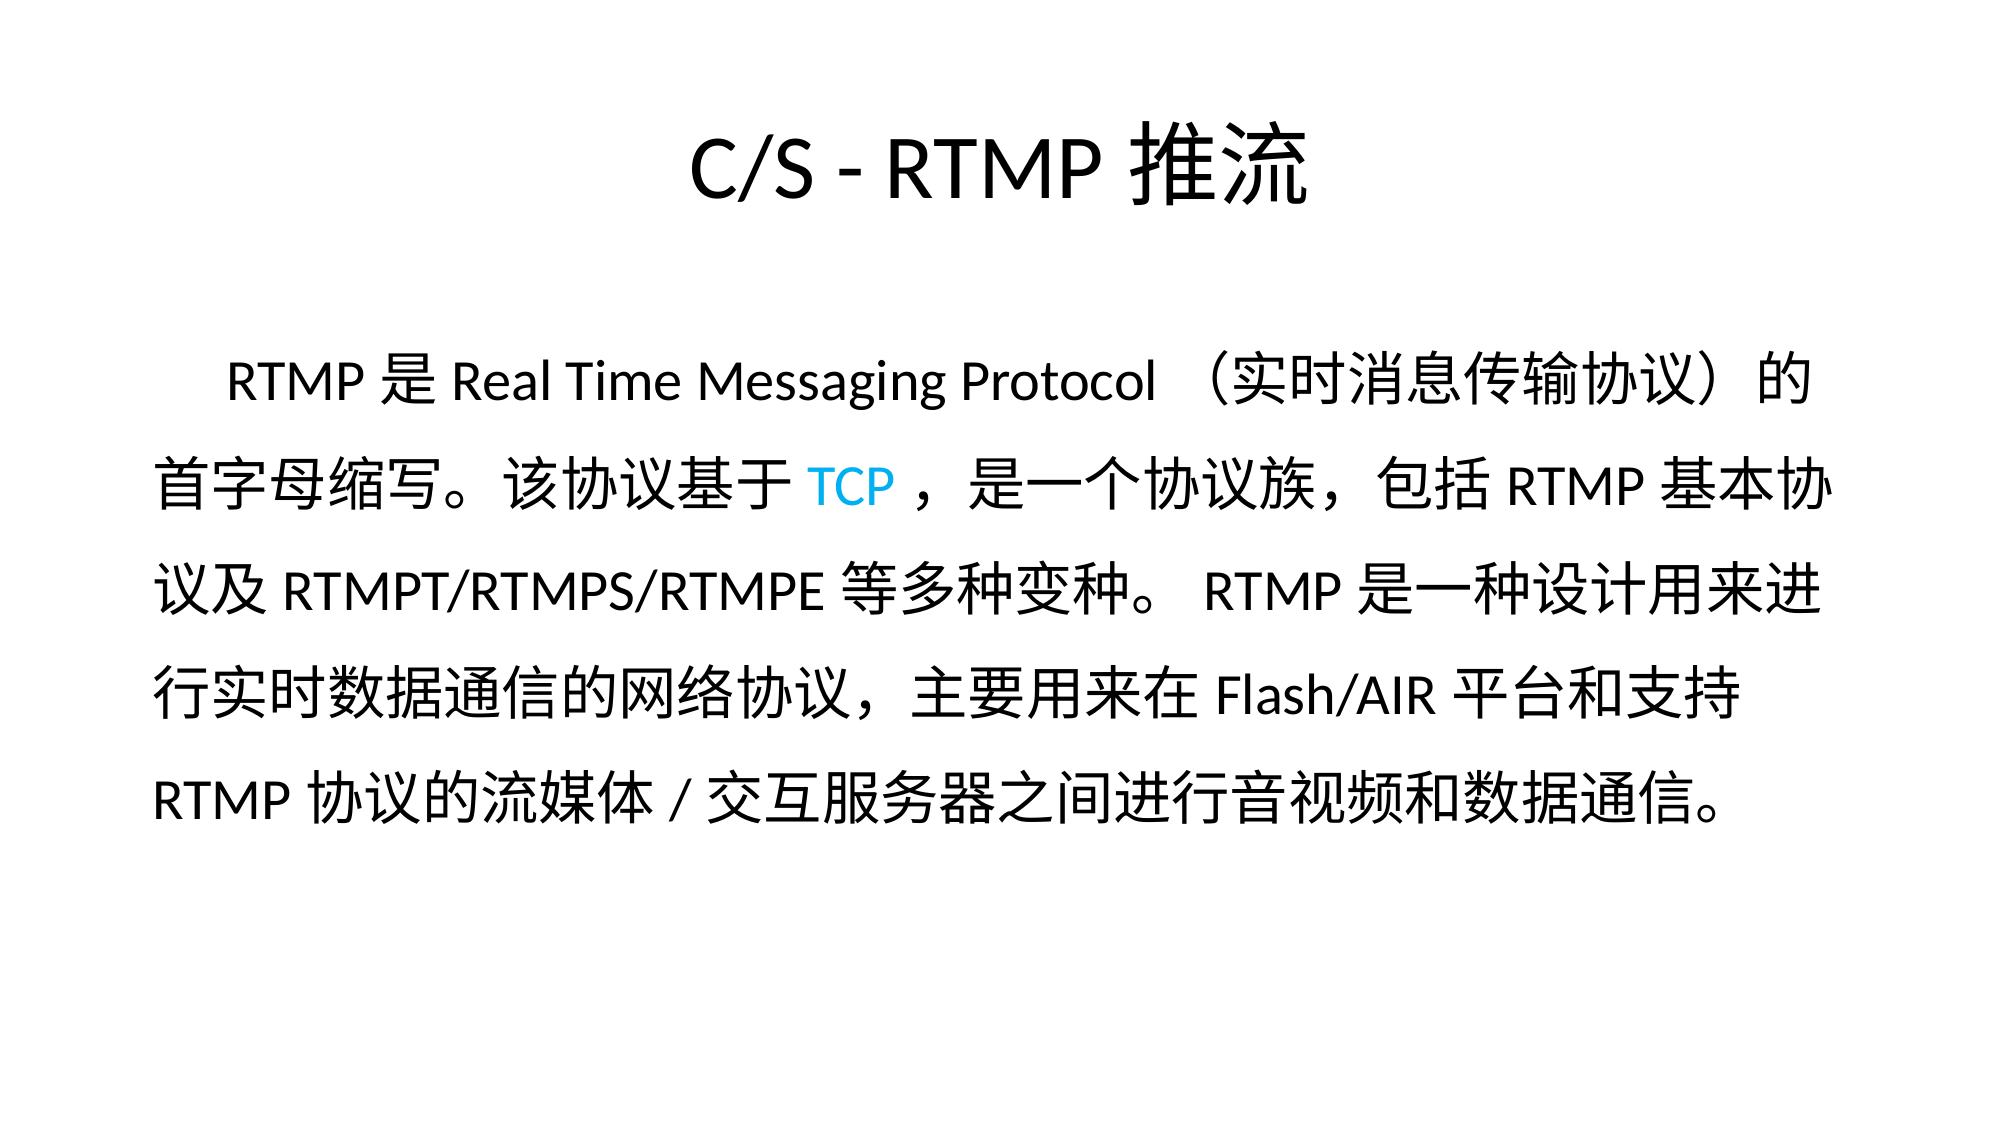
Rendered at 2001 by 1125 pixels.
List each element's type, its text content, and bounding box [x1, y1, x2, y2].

list RTMP是Real Time Messaging Protocol（实时消息传输协议）的首字母缩写。该协议基于TCP，是一个协议族，包括RTMP基本协议及RTMPT/RTMPS/RTMPE等多种变种。RTMP是一种设计用来进行实时数据通信的网络协议，主要用来在Flash/AIR平台和支持RTMP协议的流媒体/交互服务器之间进行音视频和数据通信。 [137, 299, 1863, 1014]
title C/S - RTMP推流 [137, 59, 1863, 278]
